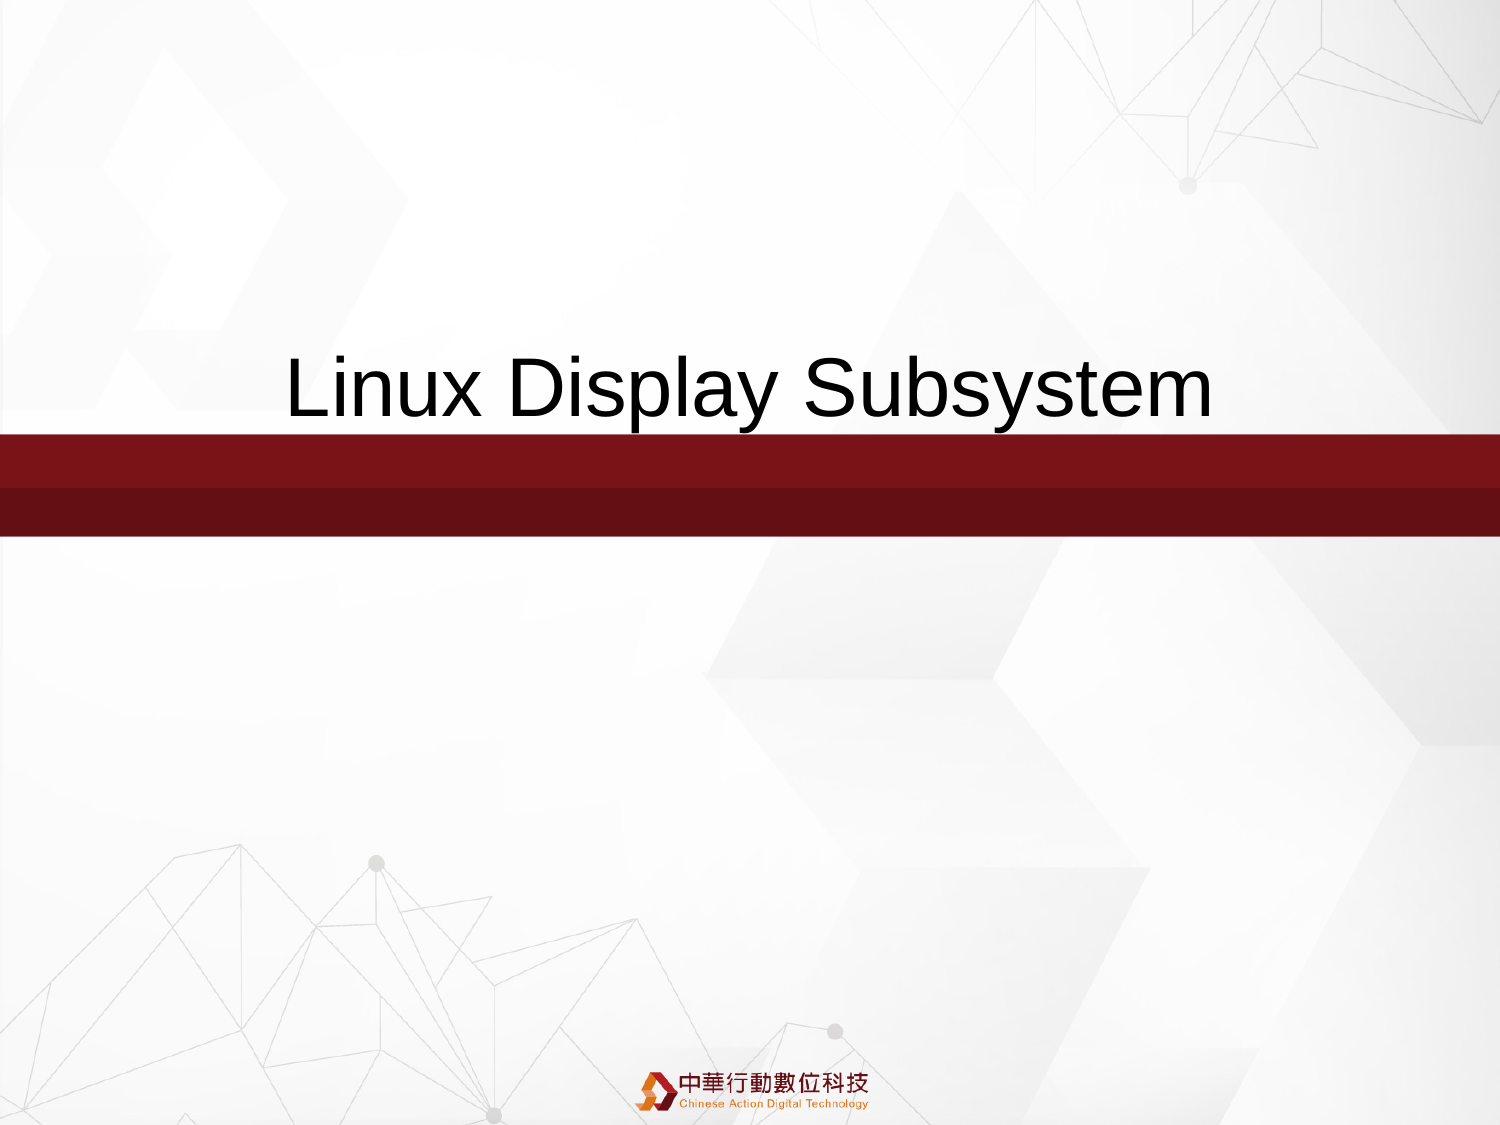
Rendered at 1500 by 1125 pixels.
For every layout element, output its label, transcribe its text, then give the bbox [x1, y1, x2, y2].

picture [0, 0, 1500, 1125]
subtitle Linux Display Subsystem [75, 267, 1426, 509]
